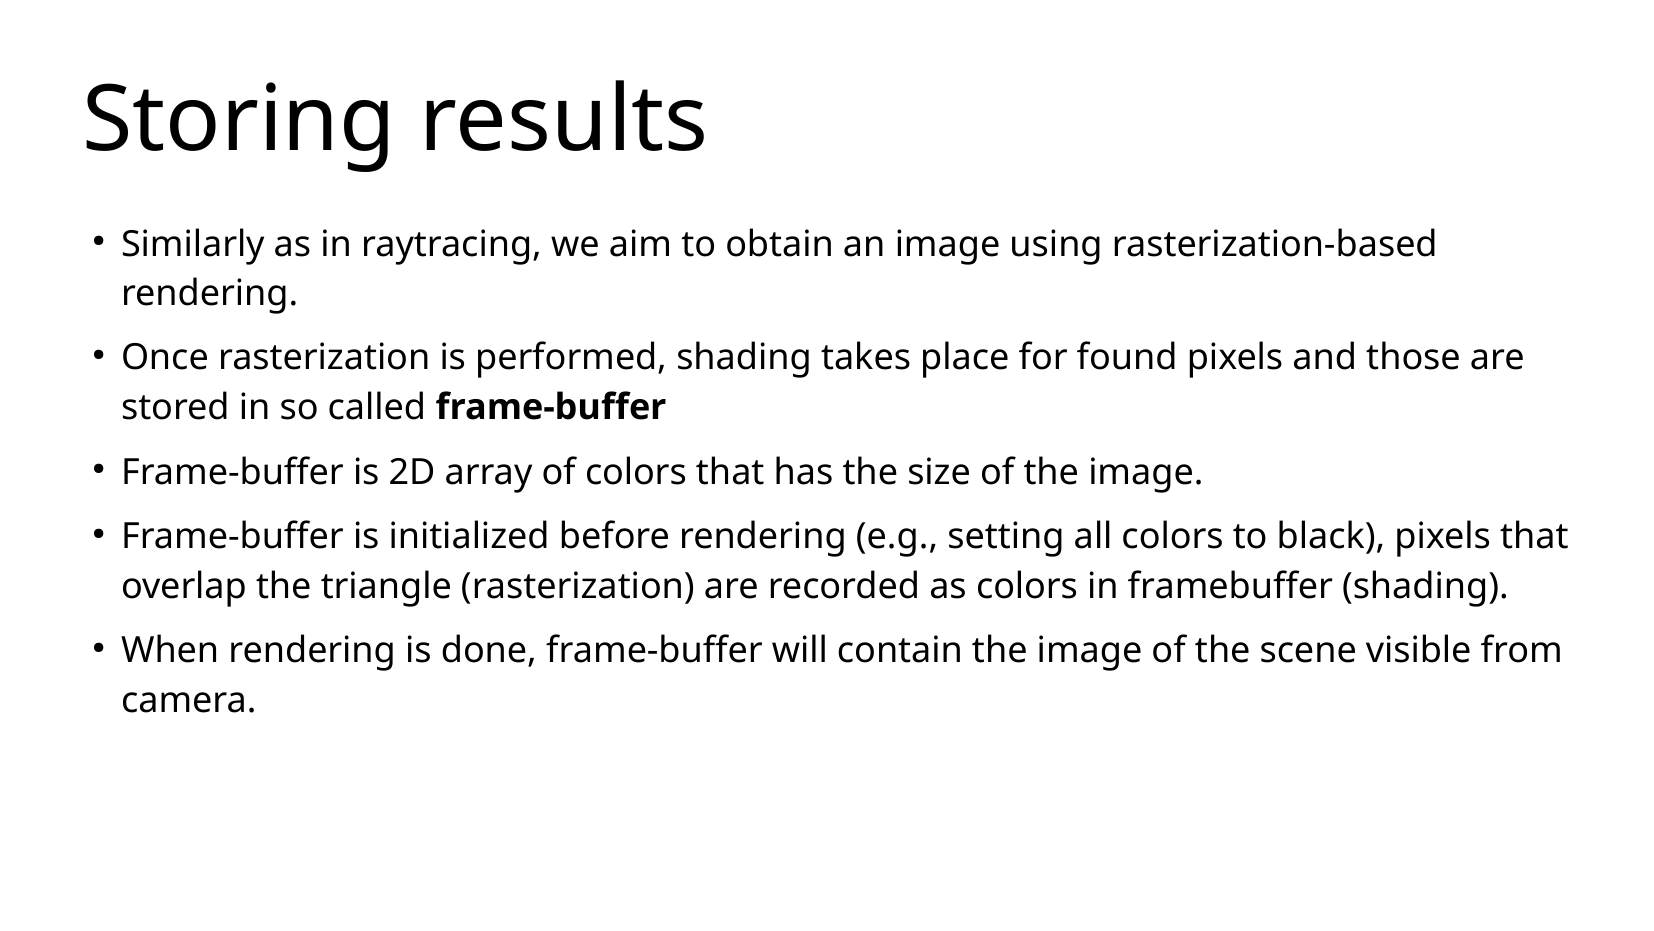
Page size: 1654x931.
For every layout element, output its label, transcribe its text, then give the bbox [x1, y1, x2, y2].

title Storing results [82, 37, 1571, 193]
list Similarly as in raytracing, we aim to obtain an image using rasterization-based rendering. Once rasterization is performed, shading takes place for found pixels and those are stored in so called frame-buffer Frame-buffer is 2D array of colors that has the size of the image. Frame-buffer is initialized before rendering (e.g., setting all colors to black), pixels that overlap the triangle (rasterization) are recorded as colors in framebuffer (shading). When rendering is done, frame-buffer will contain the image of the scene visible from camera. [82, 217, 1571, 758]
